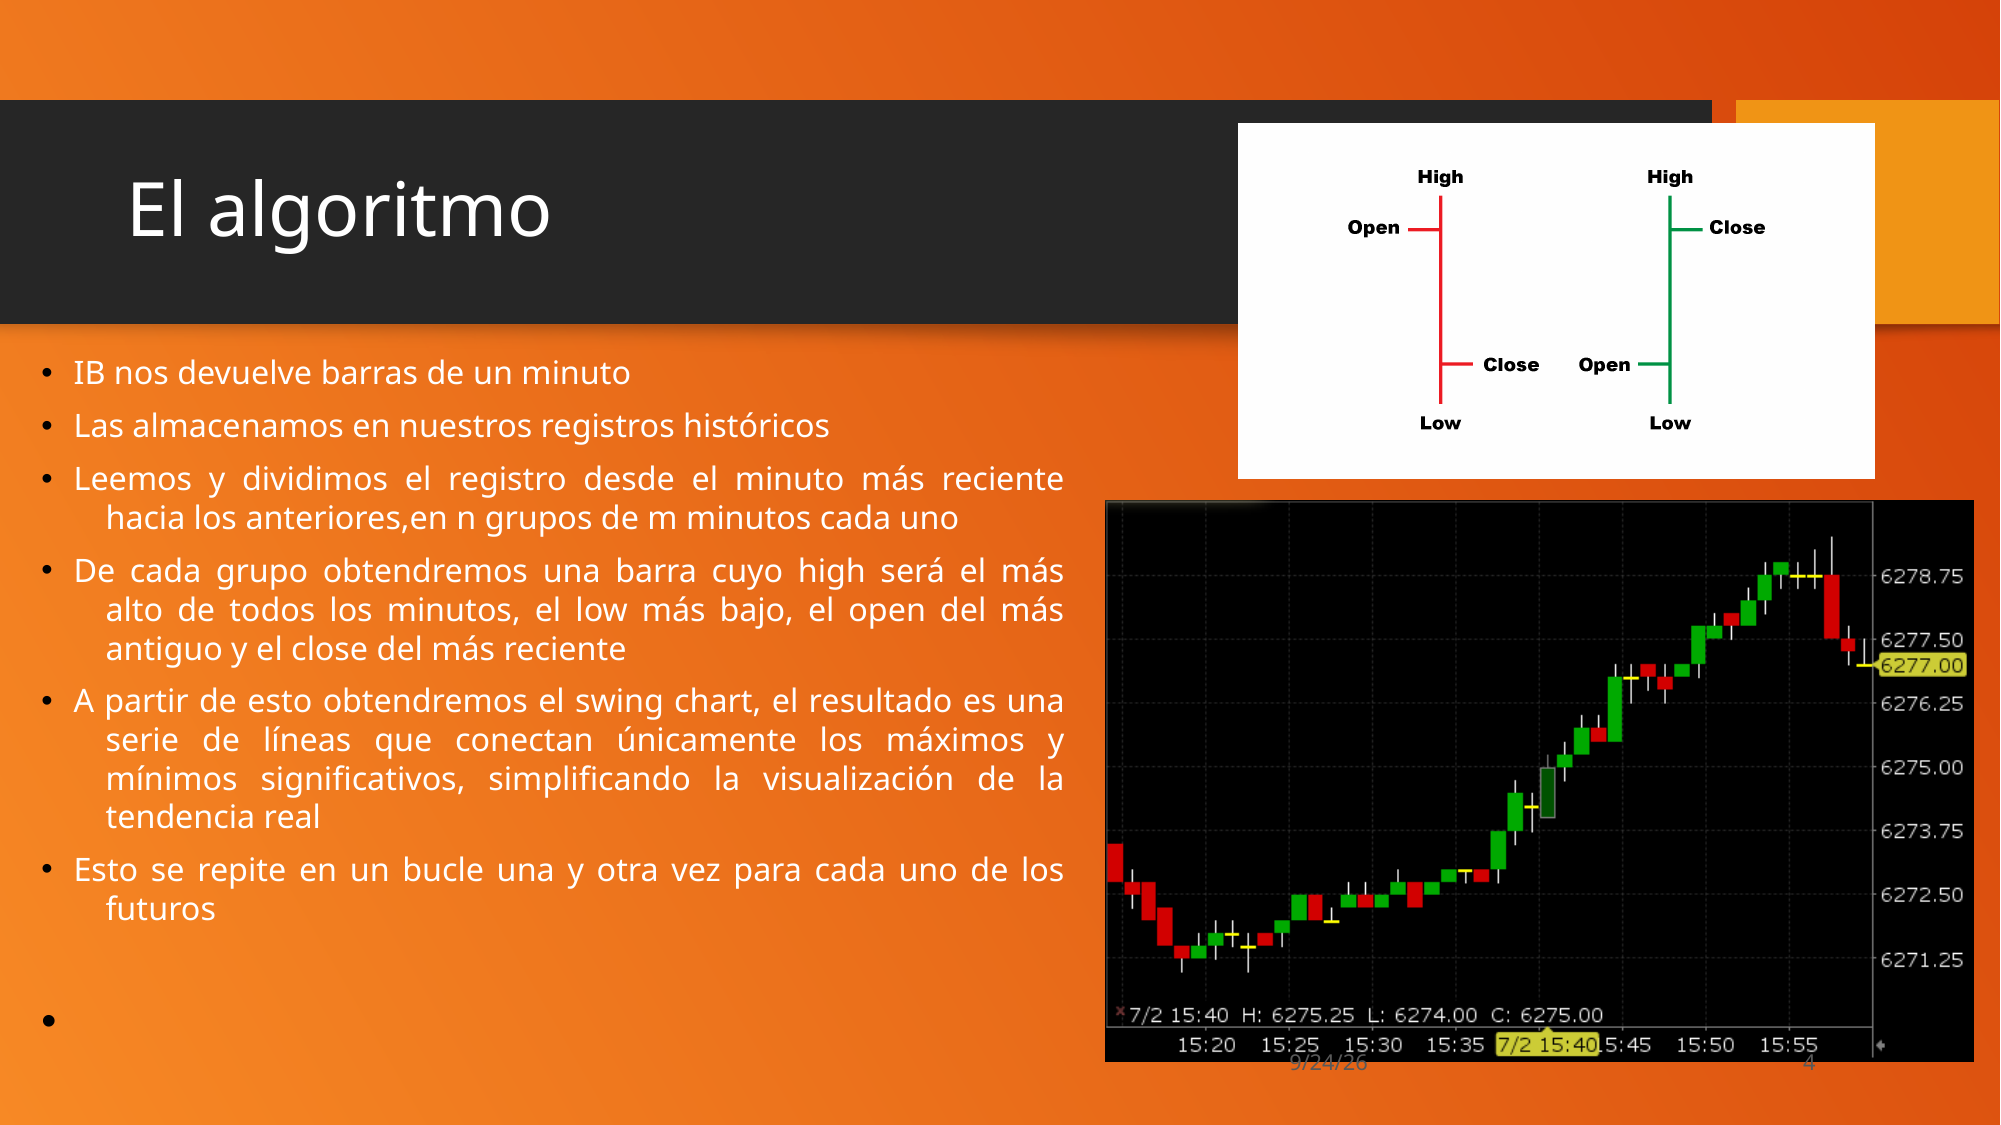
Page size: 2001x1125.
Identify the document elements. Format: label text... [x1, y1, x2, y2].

picture [1238, 123, 1875, 479]
title El algoritmo [111, 123, 1238, 301]
picture [1105, 500, 1974, 1062]
list IB nos devuelve barras de un minuto Las almacenamos en nuestros registros históricos Leemos y dividimos el registro desde el minuto más reciente hacia los anteriores,en n grupos de m minutos cada uno De cada grupo obtendremos una barra cuyo high será el más alto de todos los minutos, el low más bajo, el open del más antiguo y el close del más reciente A partir de esto obtendremos el swing chart, el resultado es una serie de líneas que conectan únicamente los máximos y mínimos significativos, simplificando la visualización de la tendencia real Esto se repite en un bucle una y otra vez para cada uno de los futuros [26, 345, 1080, 936]
slide_number 05/07/2025 [1274, 1033, 1689, 1094]
slide_number 4 [1788, 1033, 1939, 1094]
